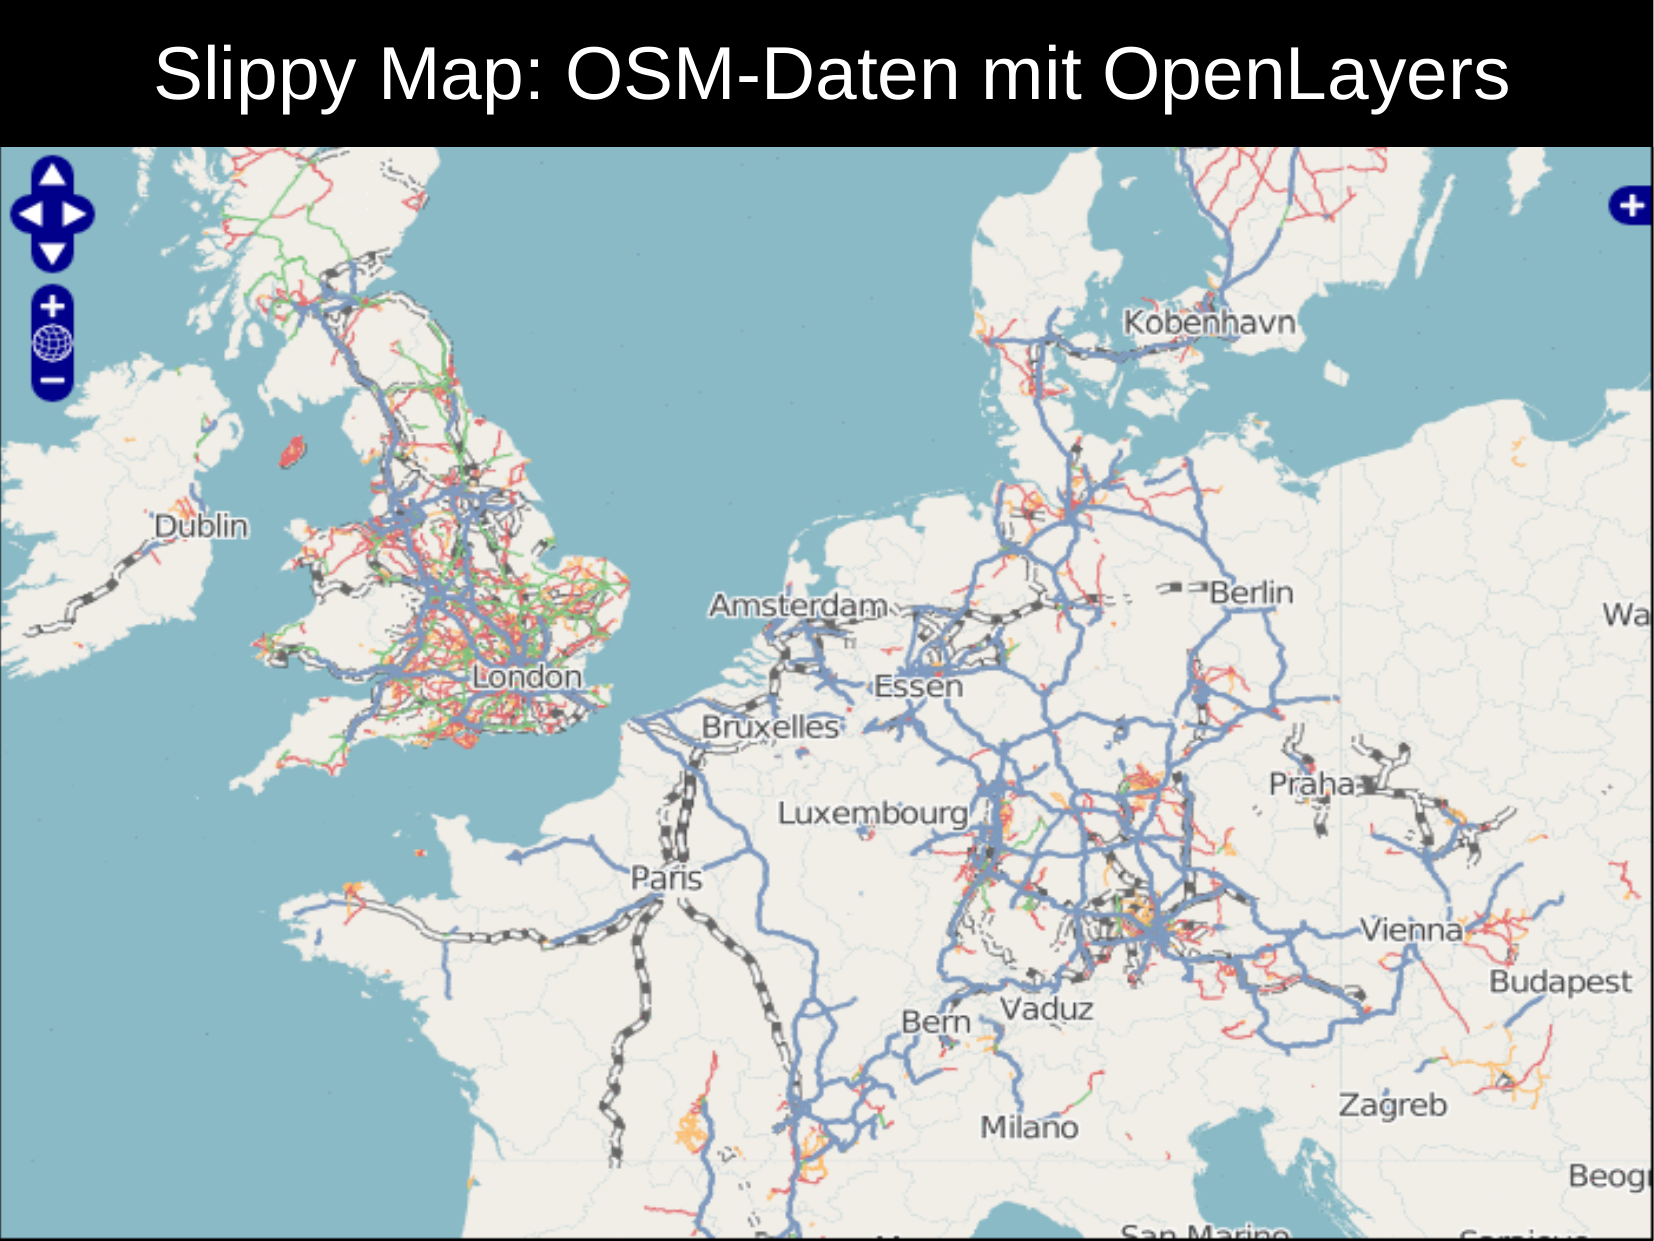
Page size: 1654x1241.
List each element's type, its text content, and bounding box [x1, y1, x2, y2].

picture [0, 147, 1654, 1241]
title Slippy Map: OSM-Daten mit OpenLayers [88, 0, 1577, 148]
